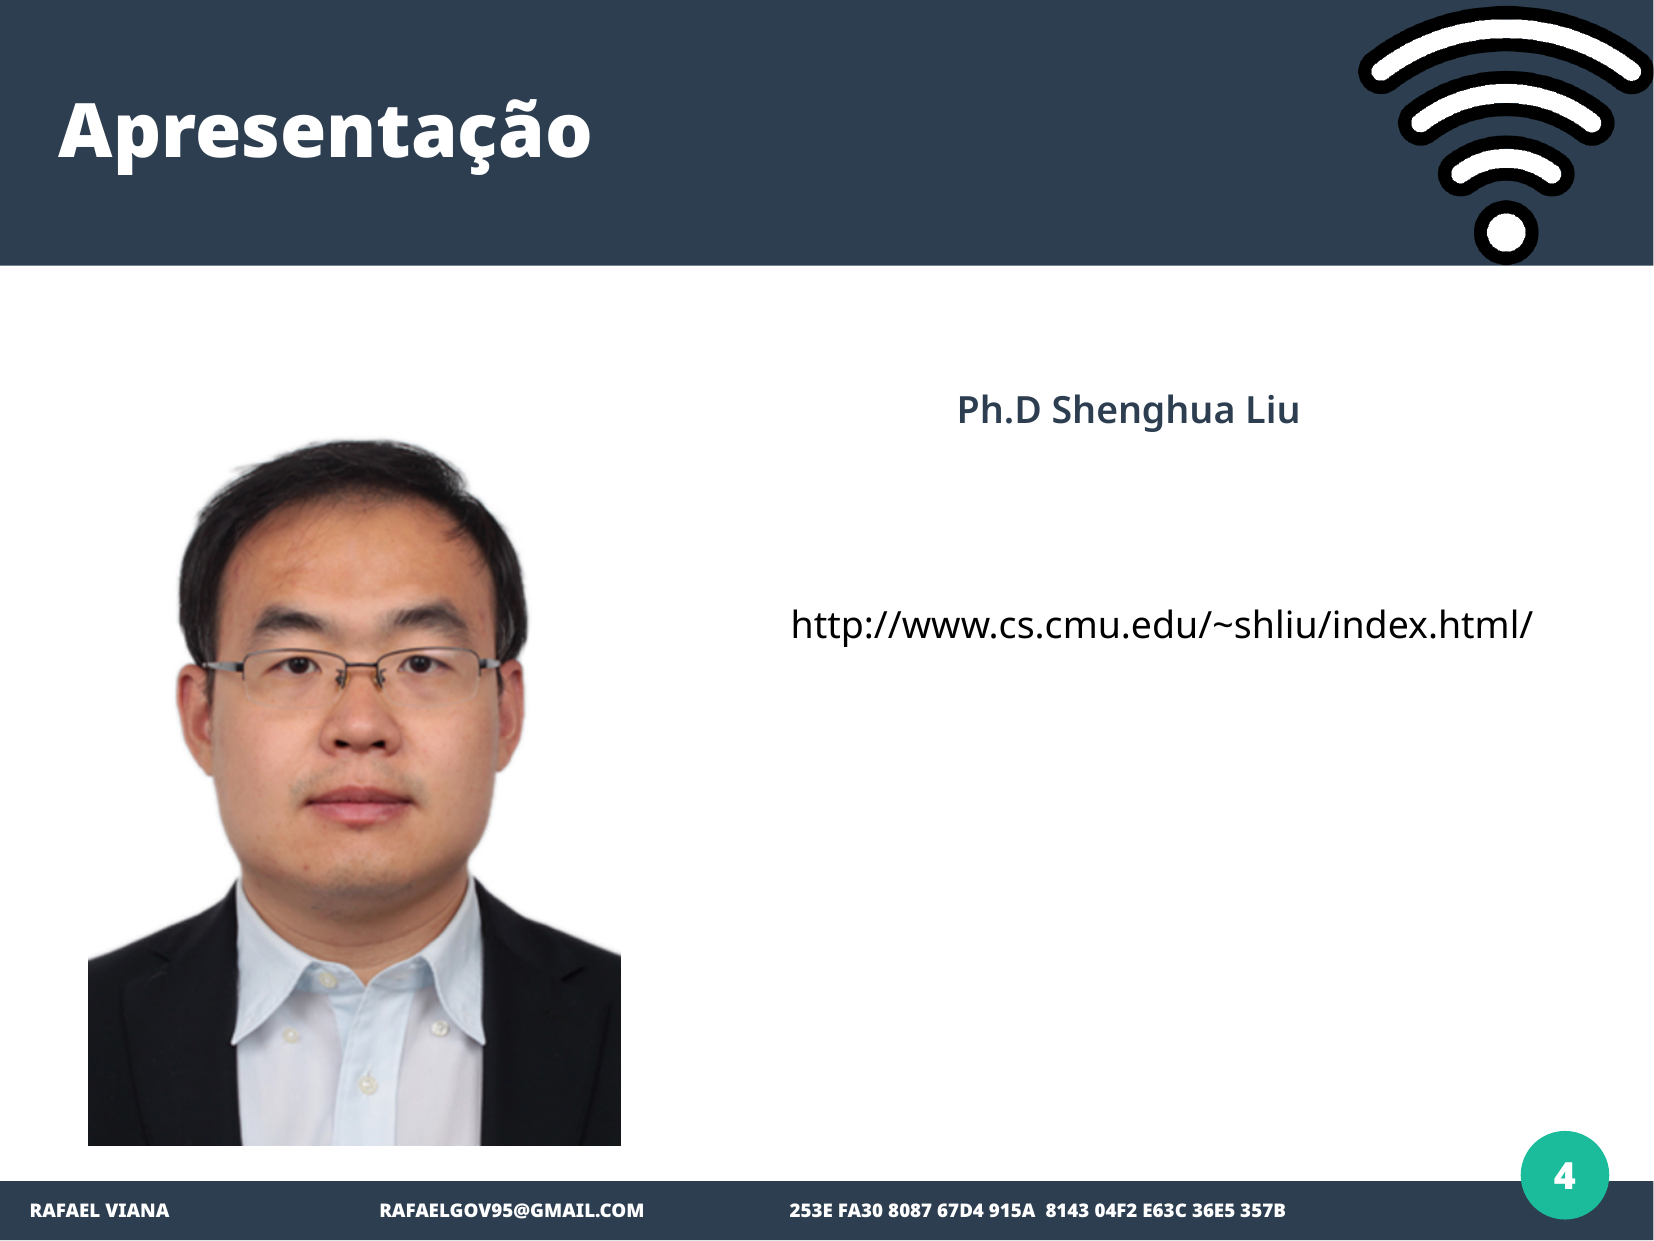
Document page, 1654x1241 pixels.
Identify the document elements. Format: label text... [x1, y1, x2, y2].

title Apresentação [59, 49, 1358, 207]
picture [1358, 0, 1654, 283]
text_box Ph.D Shenghua Liu [885, 383, 1388, 443]
text_box RAFAEL VIANA RAFAELGOV95@GMAIL.COM 253E FA30 8087 67D4 915A 8143 04F2 E63C 36E5 357B [29, 1181, 1654, 1241]
text_box http://www.cs.cmu.edu/~shliu/index.html/ [775, 591, 1595, 650]
picture [88, 388, 621, 1146]
